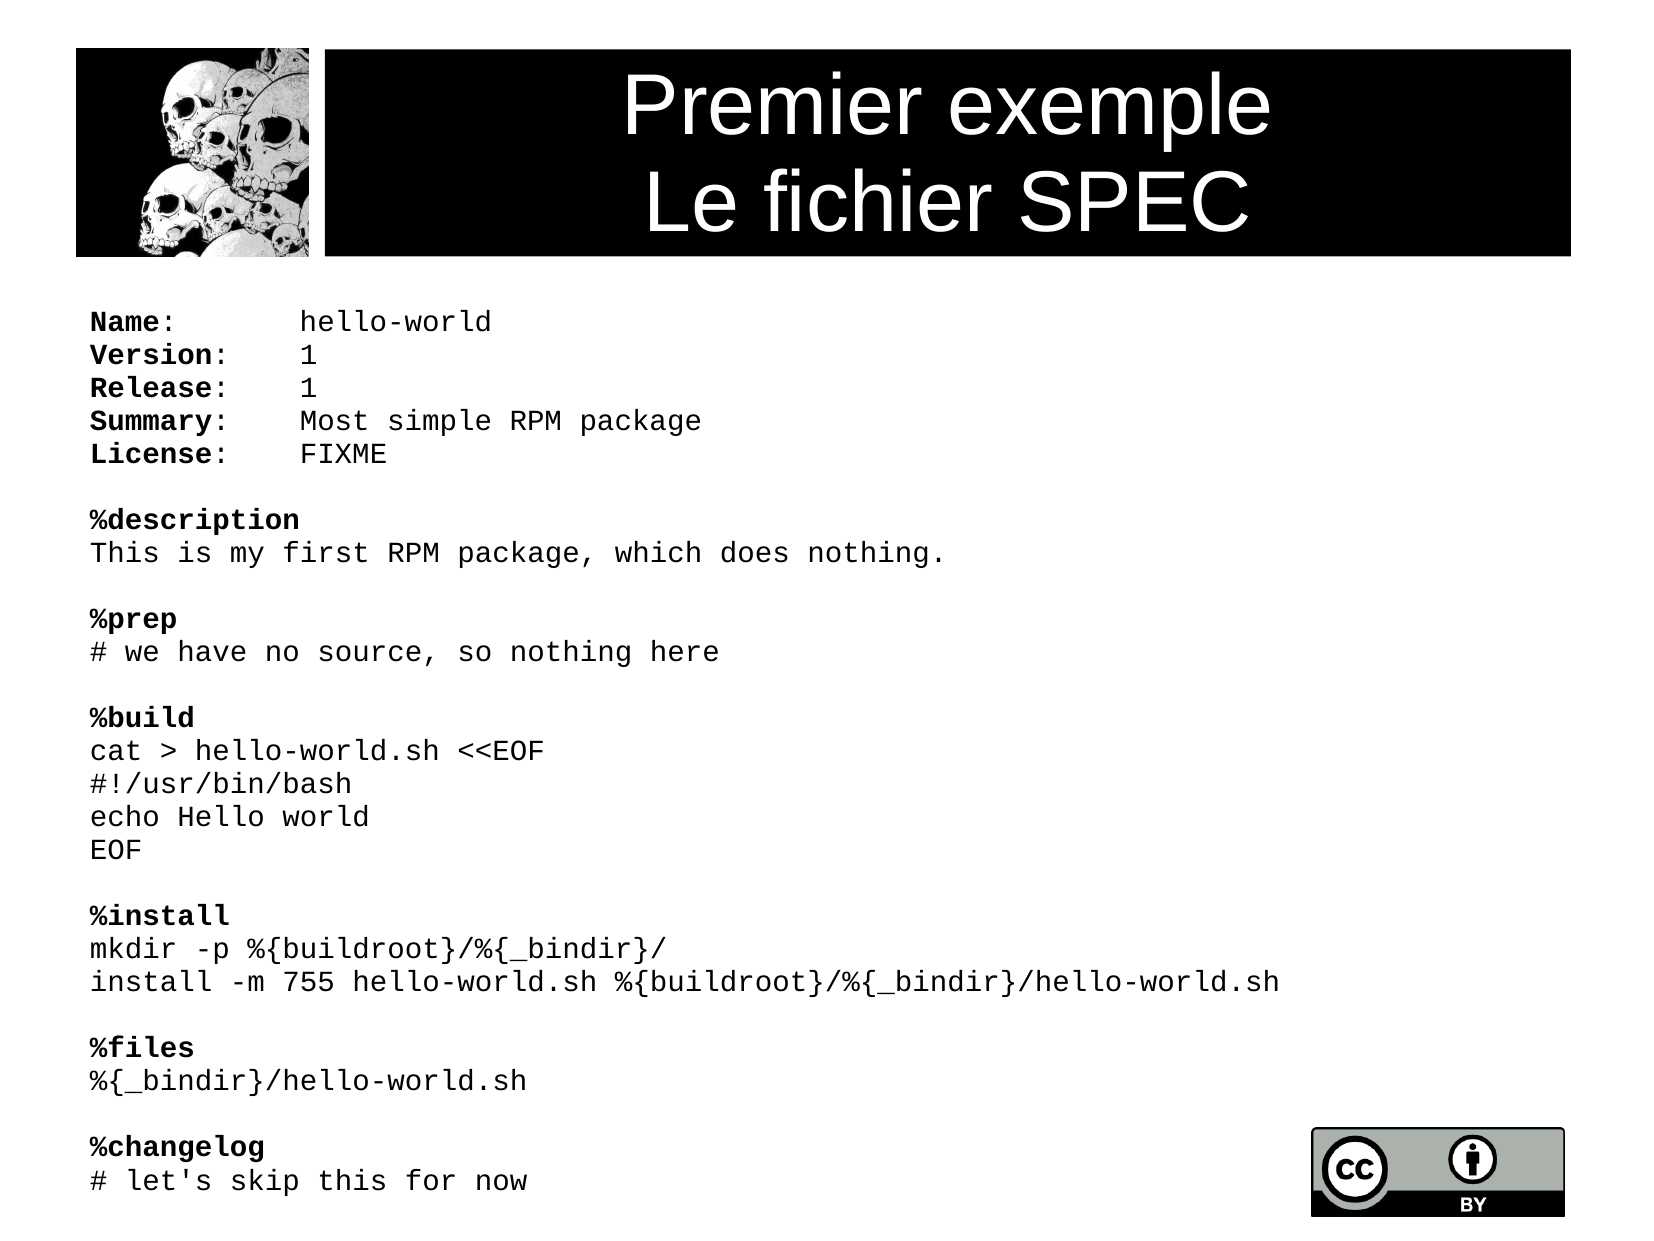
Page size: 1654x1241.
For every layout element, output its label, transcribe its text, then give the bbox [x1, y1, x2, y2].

text_box Name: hello-world Version: 1 Release: 1 Summary: Most simple RPM package License: FIXME %description This is my first RPM package, which does nothing. %prep # we have no source, so nothing here %build cat > hello-world.sh <<EOF #!/usr/bin/bash echo Hello world EOF %install mkdir -p %{buildroot}/%{_bindir}/ install -m 755 hello-world.sh %{buildroot}/%{_bindir}/hello-world.sh %files %{_bindir}/hello-world.sh %changelog # let's skip this for now [75, 300, 1576, 1207]
picture [76, 48, 309, 257]
title Premier exemple Le fichier SPEC [324, 49, 1571, 257]
picture [1311, 1207, 1565, 1217]
